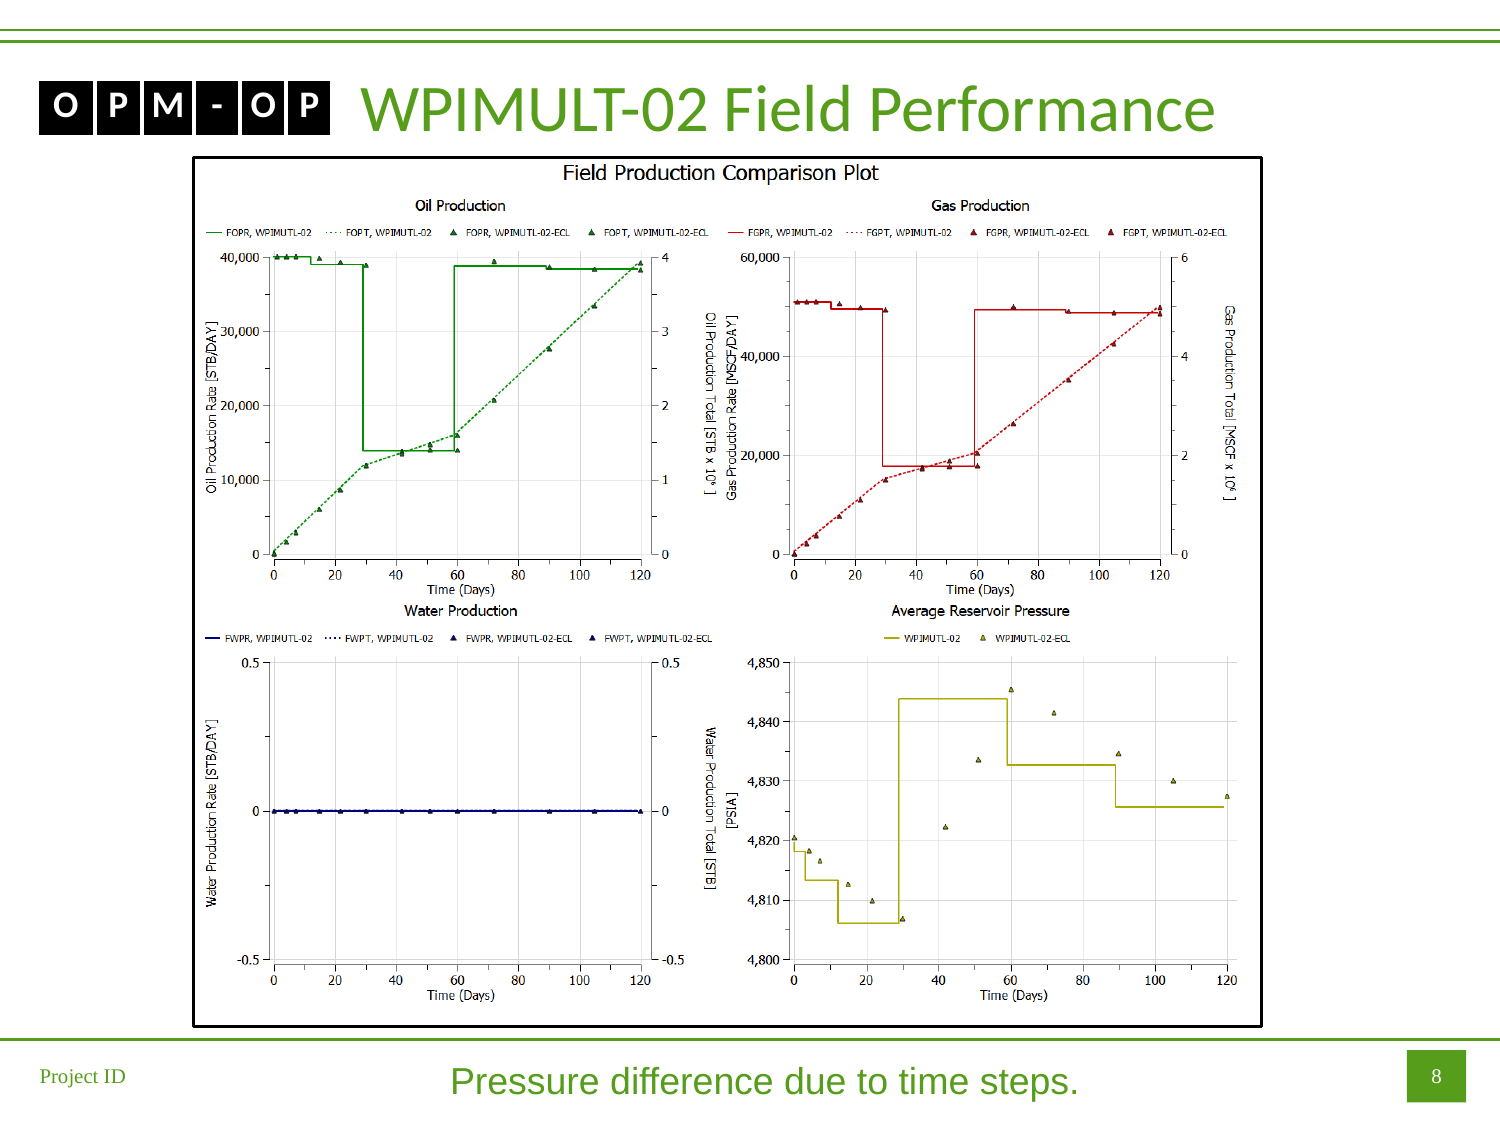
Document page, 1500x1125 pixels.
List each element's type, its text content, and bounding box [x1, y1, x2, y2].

title WPIMULT-02 Field Performance [360, 77, 1425, 153]
text_box Pressure difference due to time steps. [135, 1053, 1396, 1111]
picture [195, 158, 1261, 1025]
